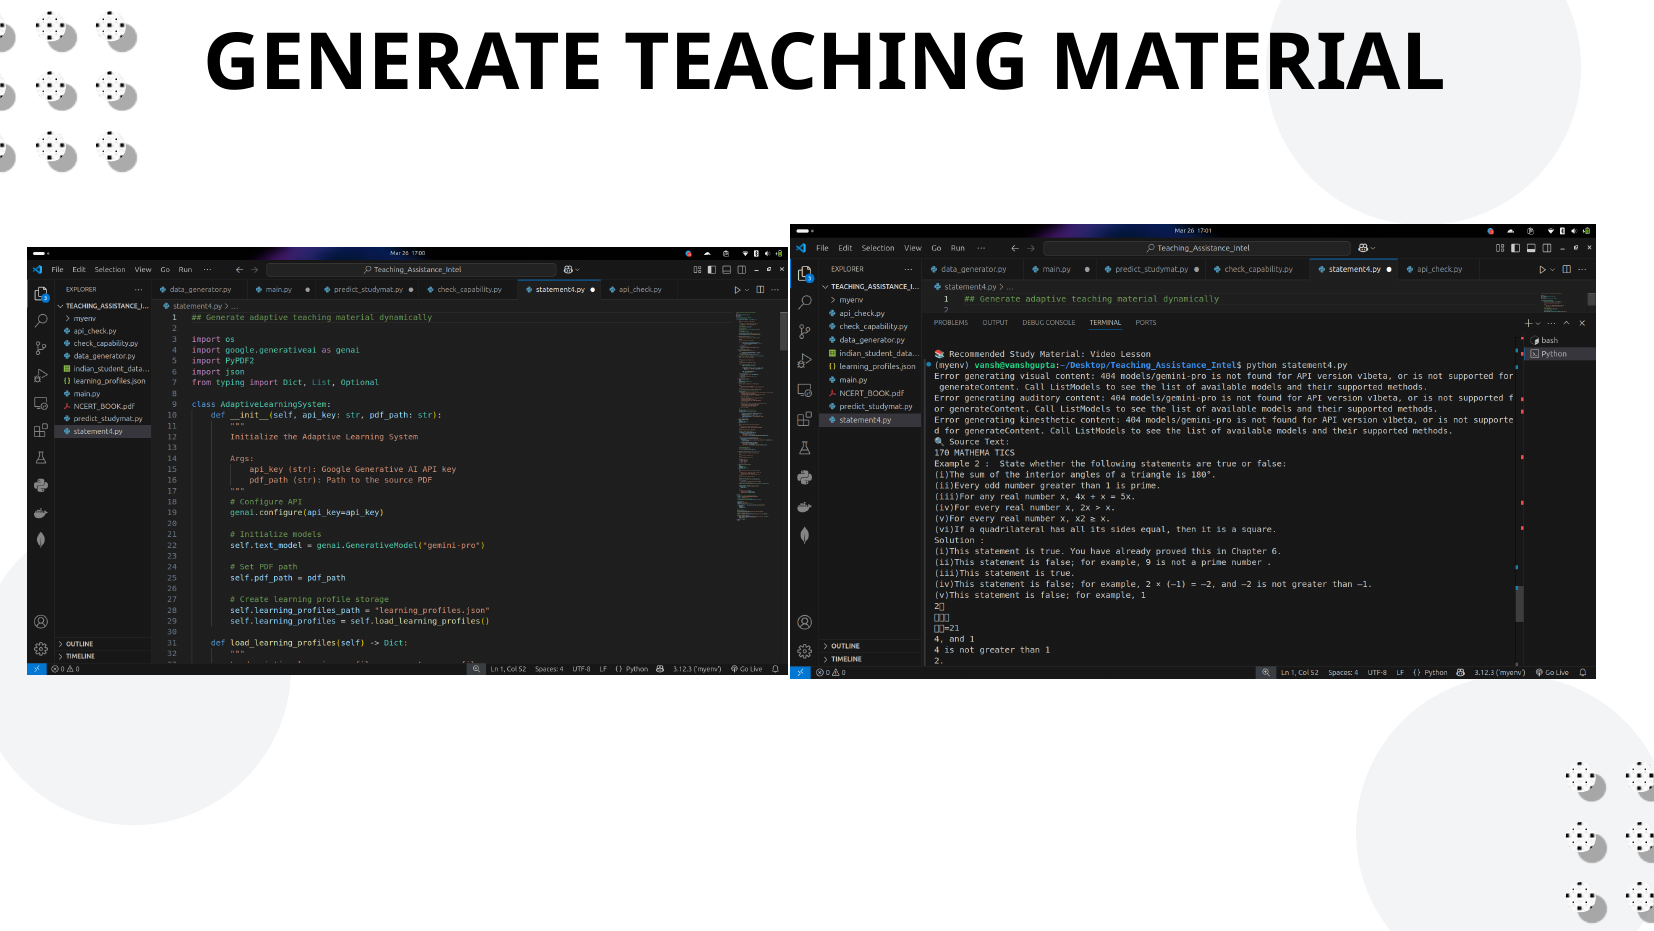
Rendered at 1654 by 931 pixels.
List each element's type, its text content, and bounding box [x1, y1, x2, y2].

picture [35, 71, 66, 102]
picture [35, 131, 67, 162]
picture [0, 134, 7, 159]
title GENERATE TEACHING MATERIAL [187, 0, 1463, 118]
picture [0, 74, 6, 99]
picture [95, 11, 126, 42]
picture [1625, 822, 1654, 853]
picture [1565, 762, 1596, 793]
picture [35, 11, 66, 42]
picture [1565, 882, 1596, 913]
picture [790, 224, 1596, 679]
picture [1625, 882, 1654, 913]
picture [95, 131, 127, 162]
picture [95, 71, 126, 102]
picture [0, 14, 6, 39]
picture [27, 247, 788, 676]
picture [1565, 822, 1596, 853]
picture [1625, 762, 1654, 793]
